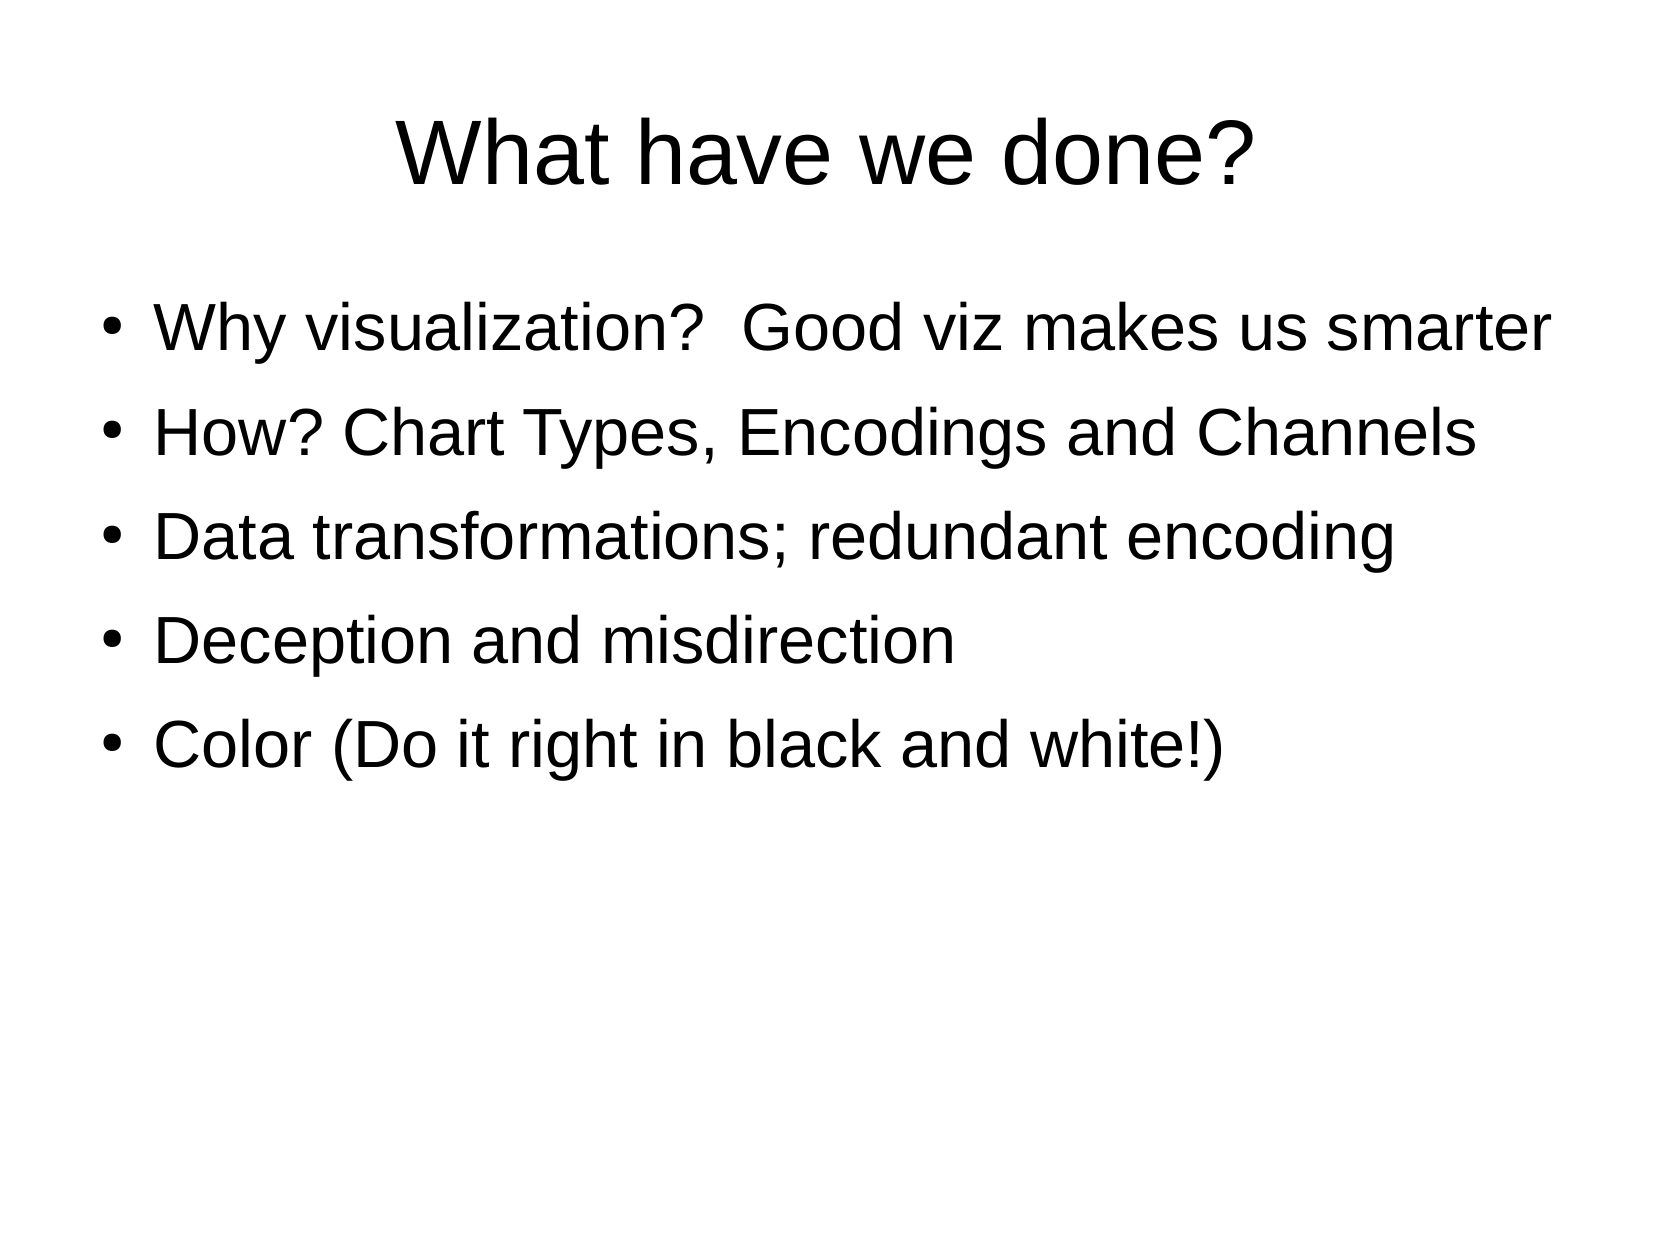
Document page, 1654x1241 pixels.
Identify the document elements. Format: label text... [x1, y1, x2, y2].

title What have we done? [82, 49, 1571, 257]
list Why visualization? Good viz makes us smarter How? Chart Types, Encodings and Channels Data transformations; redundant encoding Deception and misdirection Color (Do it right in black and white!) [82, 290, 1571, 1109]
